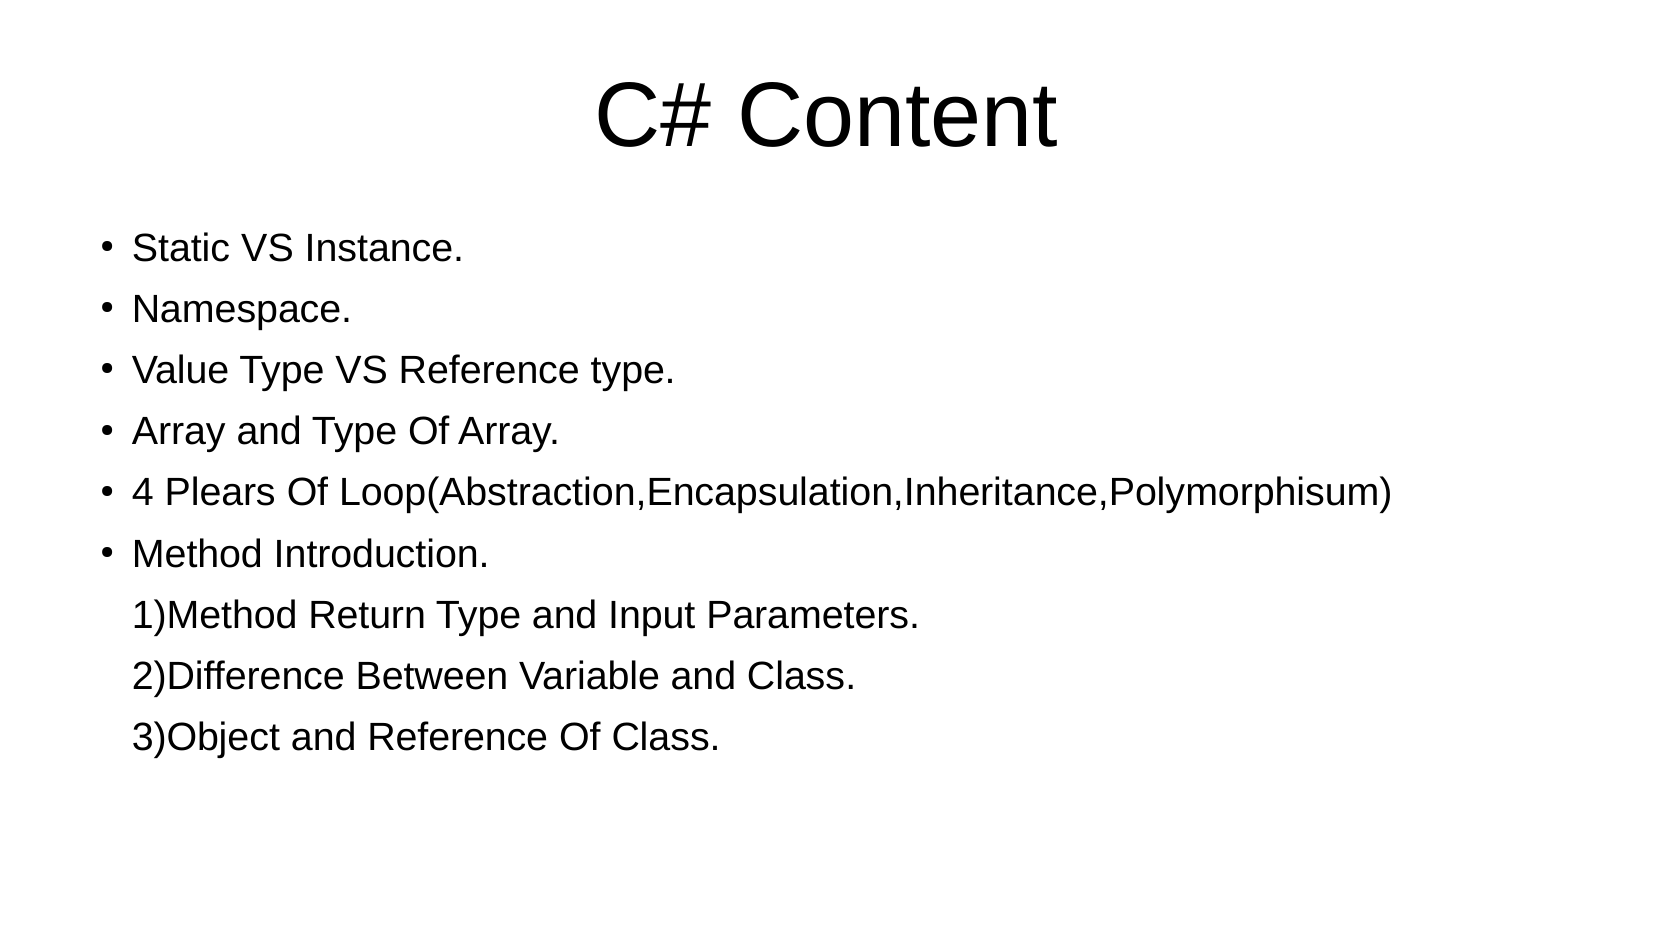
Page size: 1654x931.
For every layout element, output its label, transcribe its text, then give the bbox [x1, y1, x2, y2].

list Static VS Instance. Namespace. Value Type VS Reference type. Array and Type Of Array. 4 Plears Of Loop(Abstraction,Encapsulation,Inheritance,Polymorphisum) Method Introduction. 1)Method Return Type and Input Parameters. 2)Difference Between Variable and Class. 3)Object and Reference Of Class. [90, 225, 1579, 766]
title C# Content [82, 37, 1571, 193]
